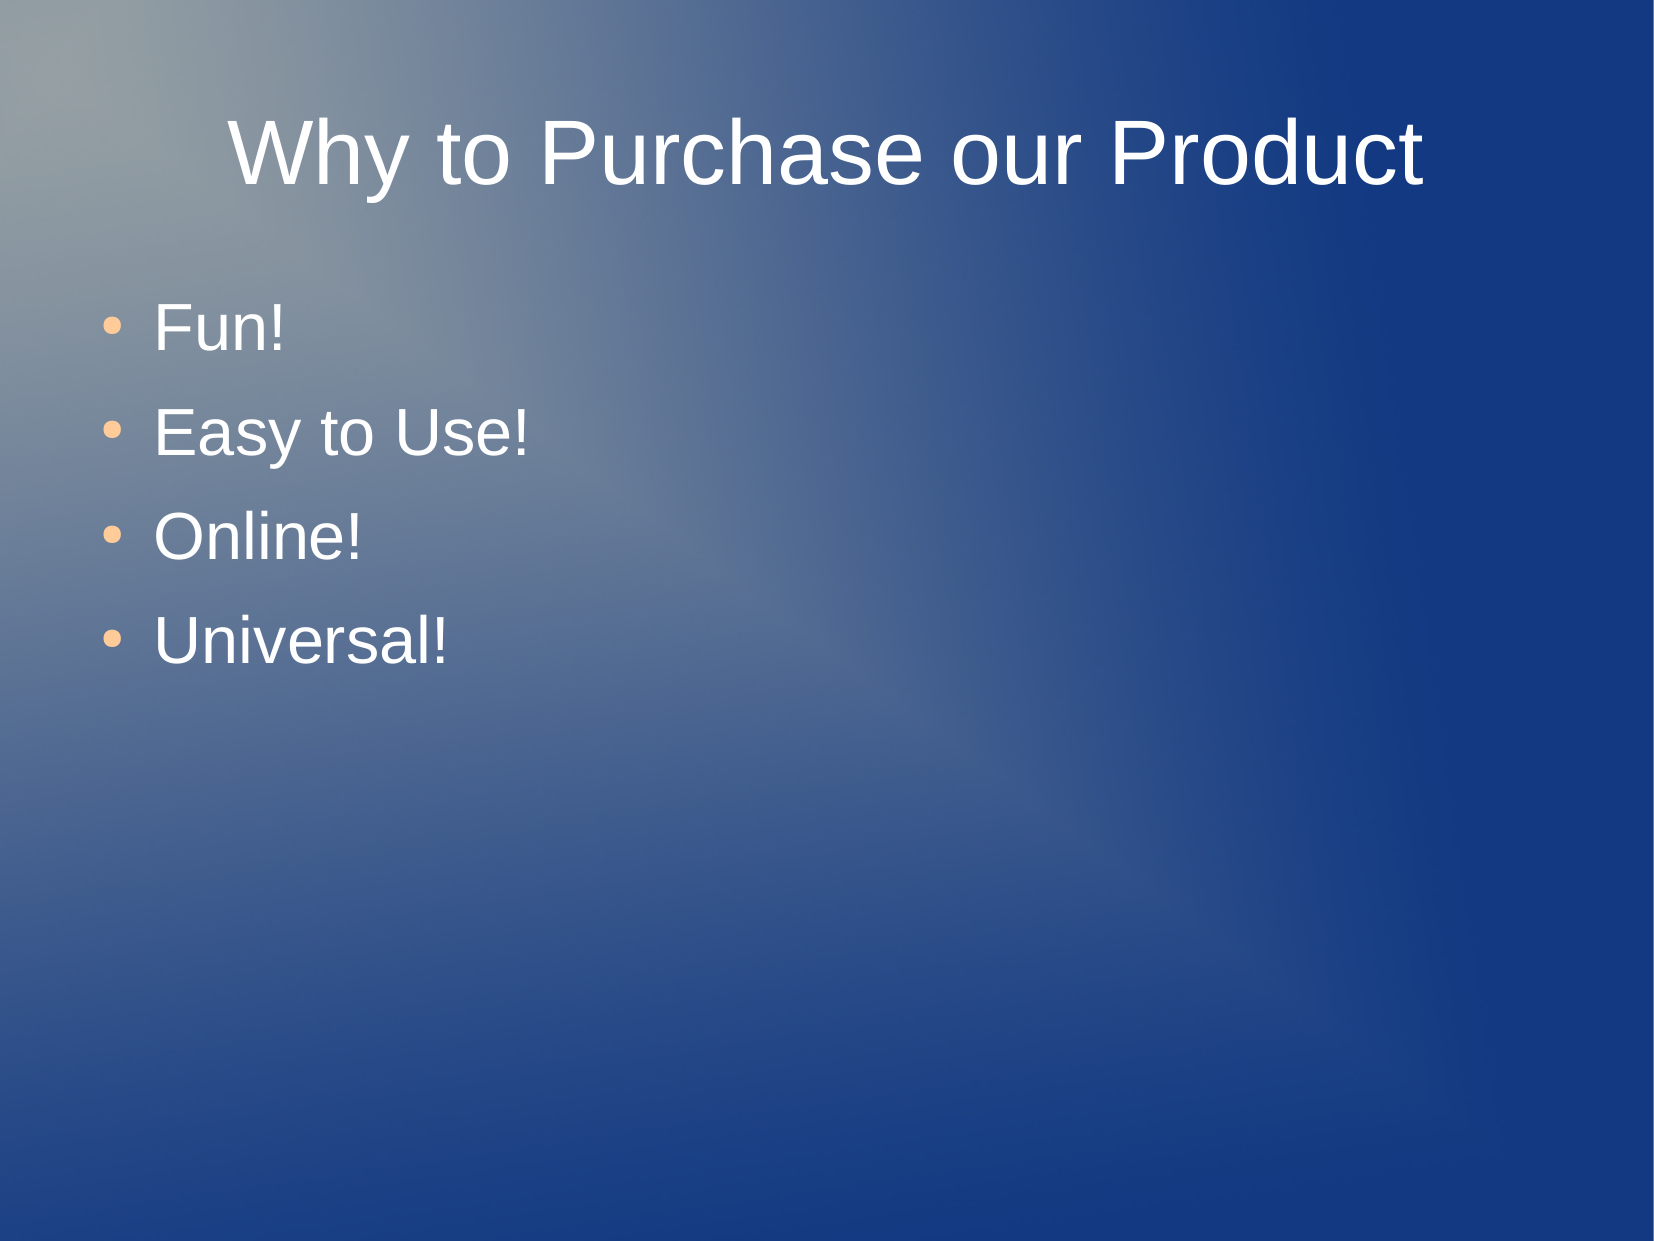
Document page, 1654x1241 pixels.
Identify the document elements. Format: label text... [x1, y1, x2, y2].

title Why to Purchase our Product [82, 56, 1571, 250]
picture [0, 0, 1654, 1241]
list Fun! Easy to Use! Online! Universal! [82, 290, 1571, 1094]
